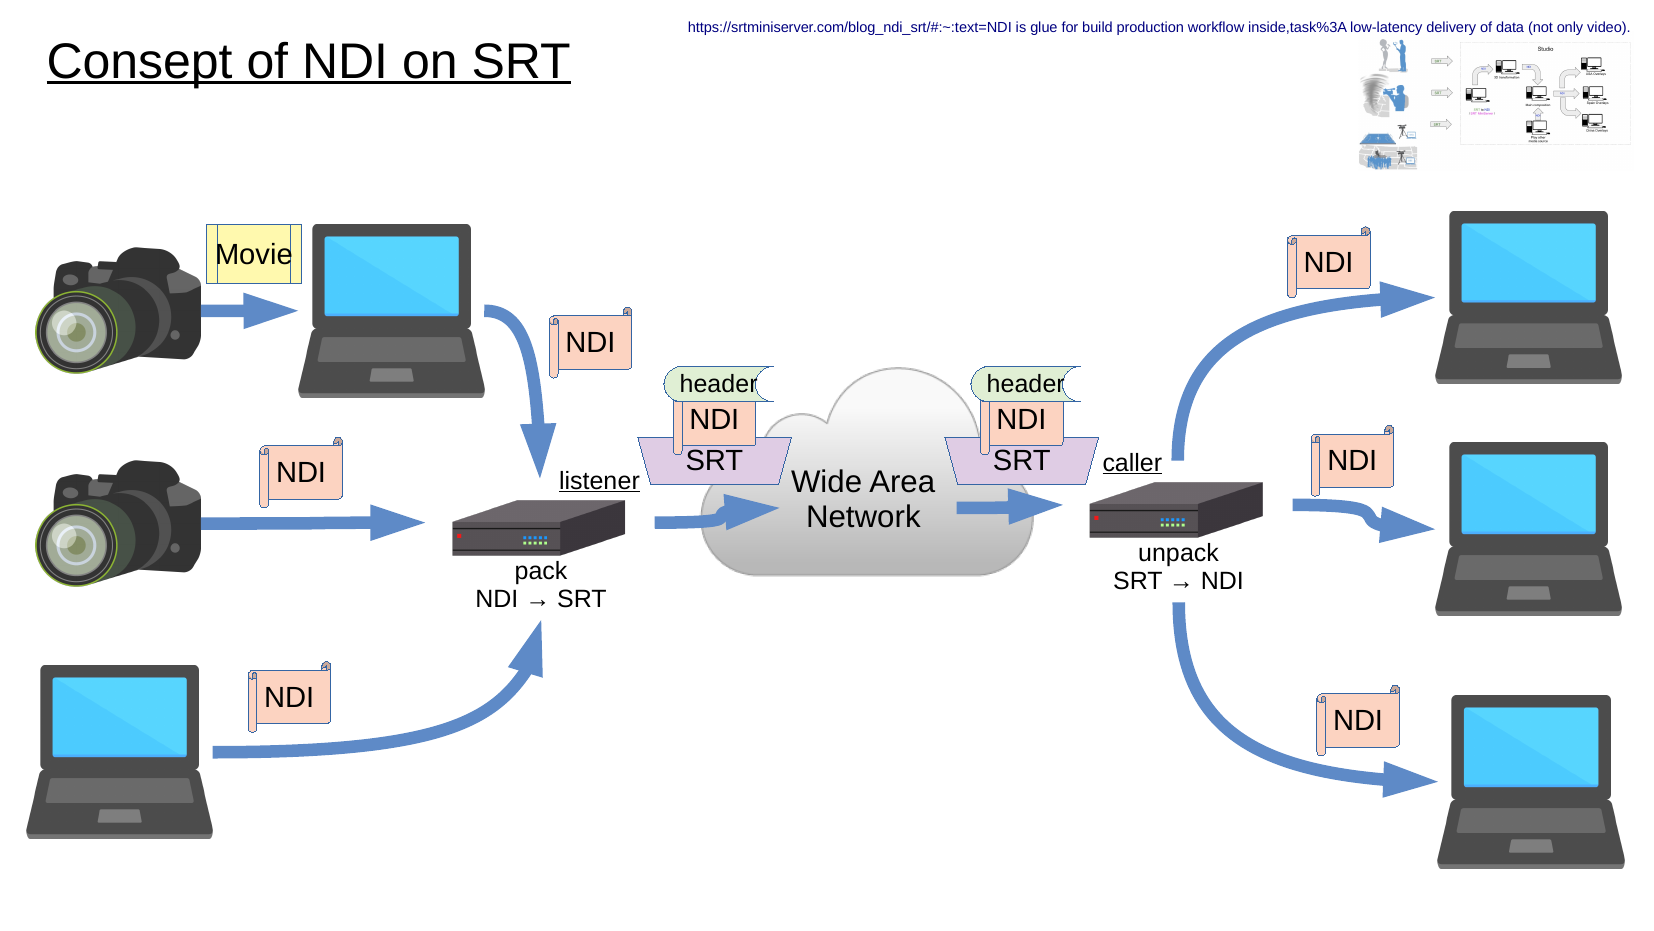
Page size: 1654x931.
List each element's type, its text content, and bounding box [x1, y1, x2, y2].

picture [663, 342, 1293, 615]
text_box caller [1087, 441, 1178, 485]
text_box NDI [1311, 432, 1394, 488]
text_box NDI [673, 400, 682, 455]
picture [663, 385, 673, 437]
text_box Movie [207, 224, 301, 284]
text_box SRT [637, 437, 792, 485]
text_box NDI [990, 402, 1064, 446]
text_box NDI [980, 400, 990, 455]
text_box NDI [683, 402, 756, 446]
text_box NDI [1317, 691, 1400, 748]
picture [425, 478, 655, 567]
text_box SRT [944, 437, 1099, 485]
text_box Consept of NDI on SRT [31, 25, 603, 97]
text_box NDI [1311, 442, 1320, 497]
picture [298, 224, 485, 398]
picture [1435, 211, 1622, 384]
text_box header [970, 366, 1081, 402]
text_box NDI [549, 314, 632, 370]
picture [1358, 43, 1634, 171]
text_box unpack SRT → NDI [1098, 531, 1260, 603]
text_box NDI [1287, 243, 1297, 298]
text_box NDI [248, 678, 257, 733]
picture [1437, 695, 1625, 869]
picture [35, 460, 201, 587]
picture [1435, 442, 1622, 616]
text_box listener [544, 459, 655, 502]
text_box NDI [1316, 699, 1326, 756]
picture [26, 665, 213, 839]
picture [35, 248, 201, 374]
text_box NDI [259, 451, 269, 508]
text_box https://srtminiserver.com/blog_ndi_srt/#:~:text=NDI is glue for build production workflow inside,task%3A low-latency delivery of data (not only video). [673, 11, 1646, 43]
text_box NDI [248, 668, 331, 724]
text_box NDI [1287, 232, 1371, 289]
text_box NDI [549, 323, 558, 379]
text_box header [663, 366, 774, 402]
text_box NDI [259, 443, 343, 500]
text_box pack NDI → SRT [460, 549, 622, 621]
